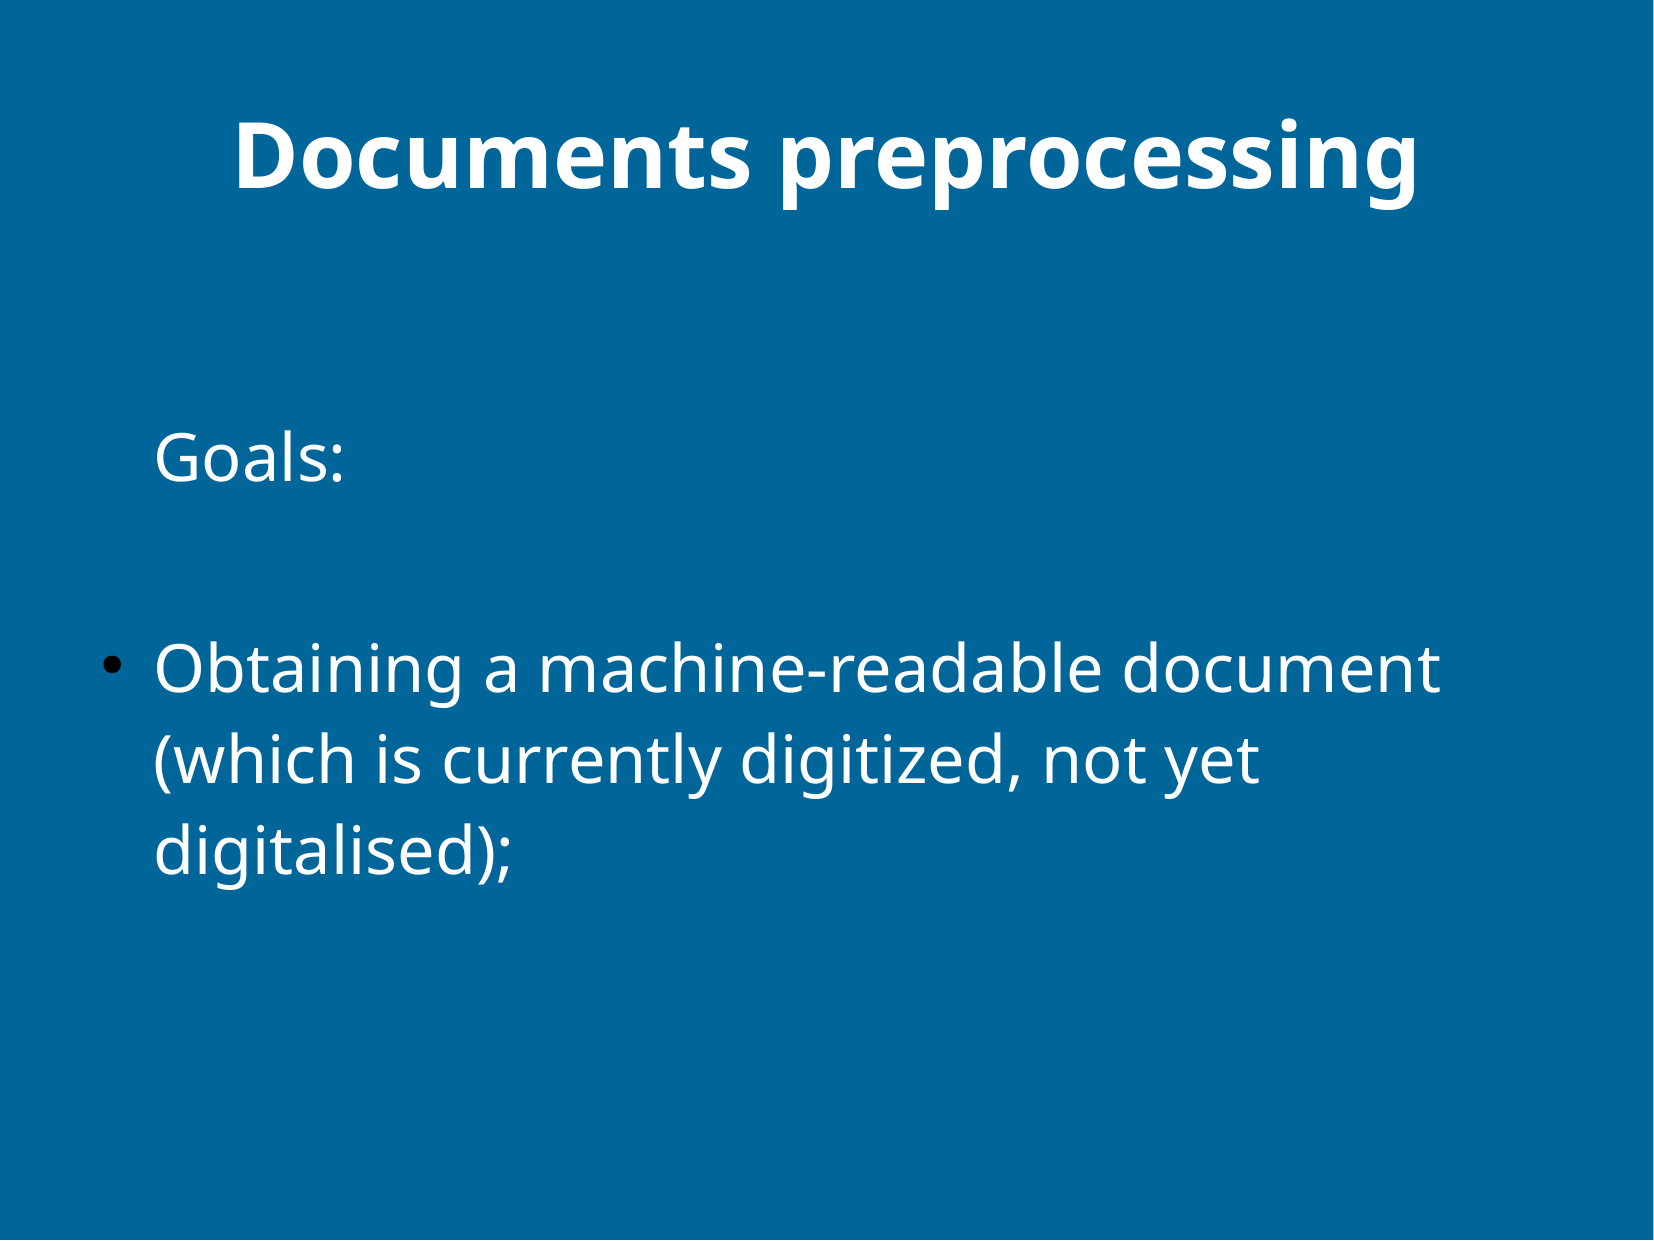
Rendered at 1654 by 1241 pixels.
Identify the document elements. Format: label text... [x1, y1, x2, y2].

list Goals: Obtaining a machine-readable document (which is currently digitized, not yet digitalised); [82, 290, 1595, 1129]
title Documents preprocessing [82, 49, 1571, 257]
